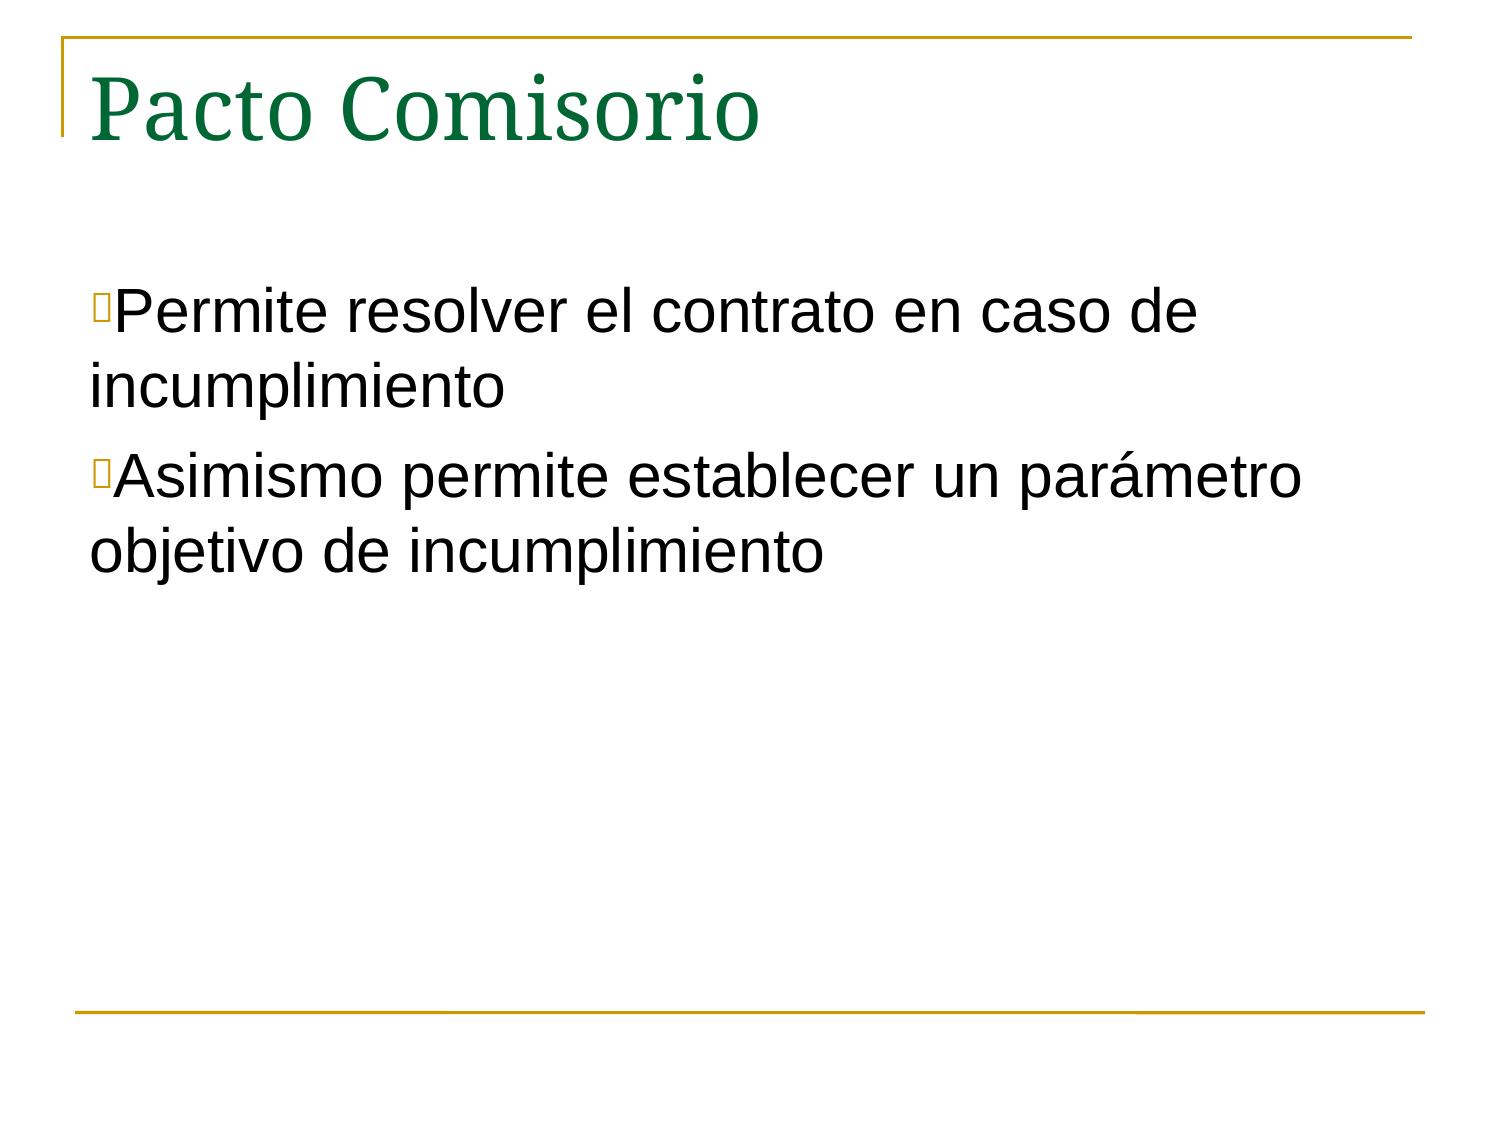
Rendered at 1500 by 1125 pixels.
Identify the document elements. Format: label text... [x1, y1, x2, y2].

title Pacto Comisorio [75, 45, 1425, 233]
list Permite resolver el contrato en caso de incumplimiento Asimismo permite establecer un parámetro objetivo de incumplimiento [75, 262, 1425, 1006]
